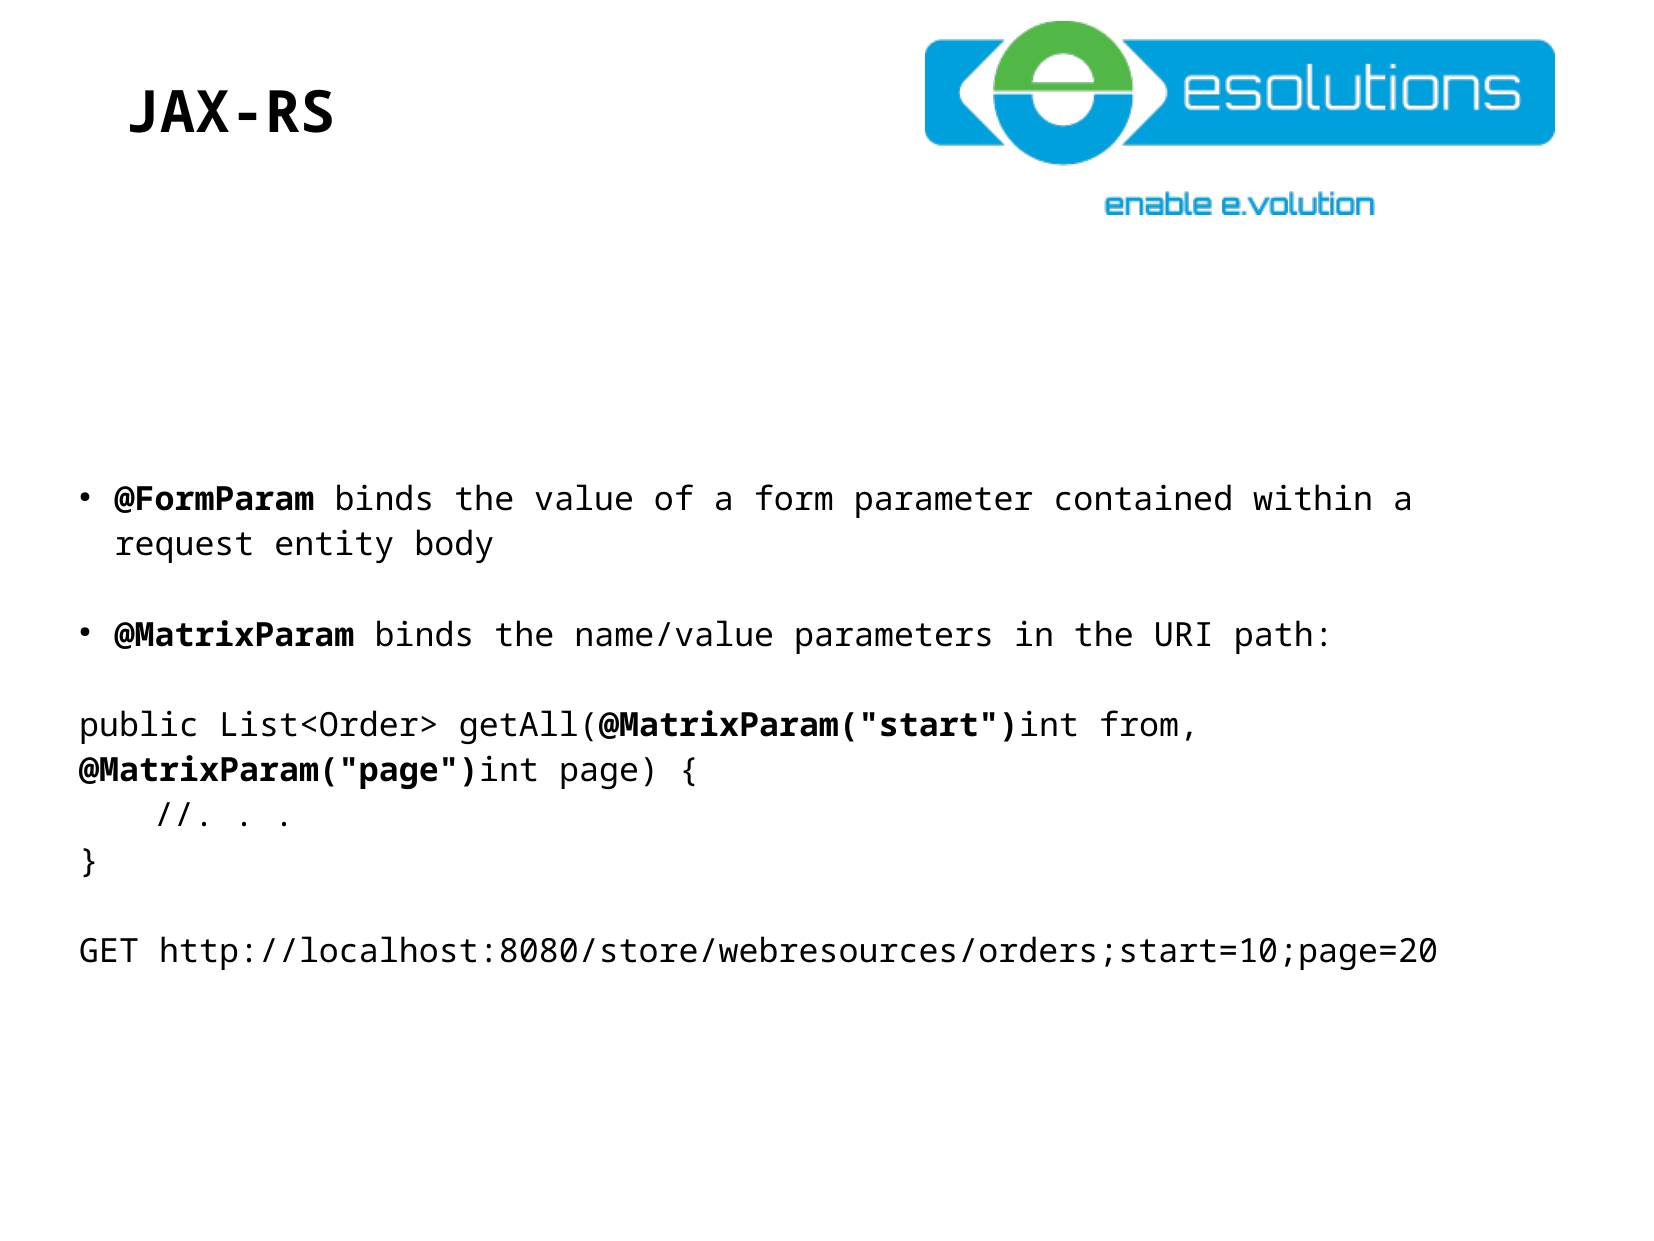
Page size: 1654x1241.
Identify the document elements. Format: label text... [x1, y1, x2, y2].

picture [1226, 201, 1236, 205]
picture [1226, 75, 1261, 110]
picture [1307, 64, 1319, 110]
picture [1360, 201, 1370, 215]
picture [1485, 75, 1521, 110]
picture [1197, 201, 1208, 205]
picture [925, 21, 1555, 215]
picture [1130, 201, 1139, 215]
subtitle @FormParam binds the value of a form parameter contained within a request entity body @MatrixParam binds the name/value parameters in the URI path: public List<Order> getAll(@MatrixParam("start")int from, @MatrixParam("page")int page) { //. . . } GET http://localhost:8080/store/webresources/orders;start=10;page=20 [79, 239, 1561, 1163]
picture [1325, 75, 1361, 110]
picture [1110, 201, 1120, 205]
picture [1366, 64, 1385, 110]
picture [1403, 75, 1438, 110]
picture [1444, 75, 1479, 110]
text_box JAX-RS [75, 63, 916, 217]
picture [1390, 75, 1396, 110]
picture [1169, 201, 1179, 211]
picture [1267, 75, 1302, 110]
picture [1340, 201, 1351, 211]
picture [1185, 75, 1220, 110]
